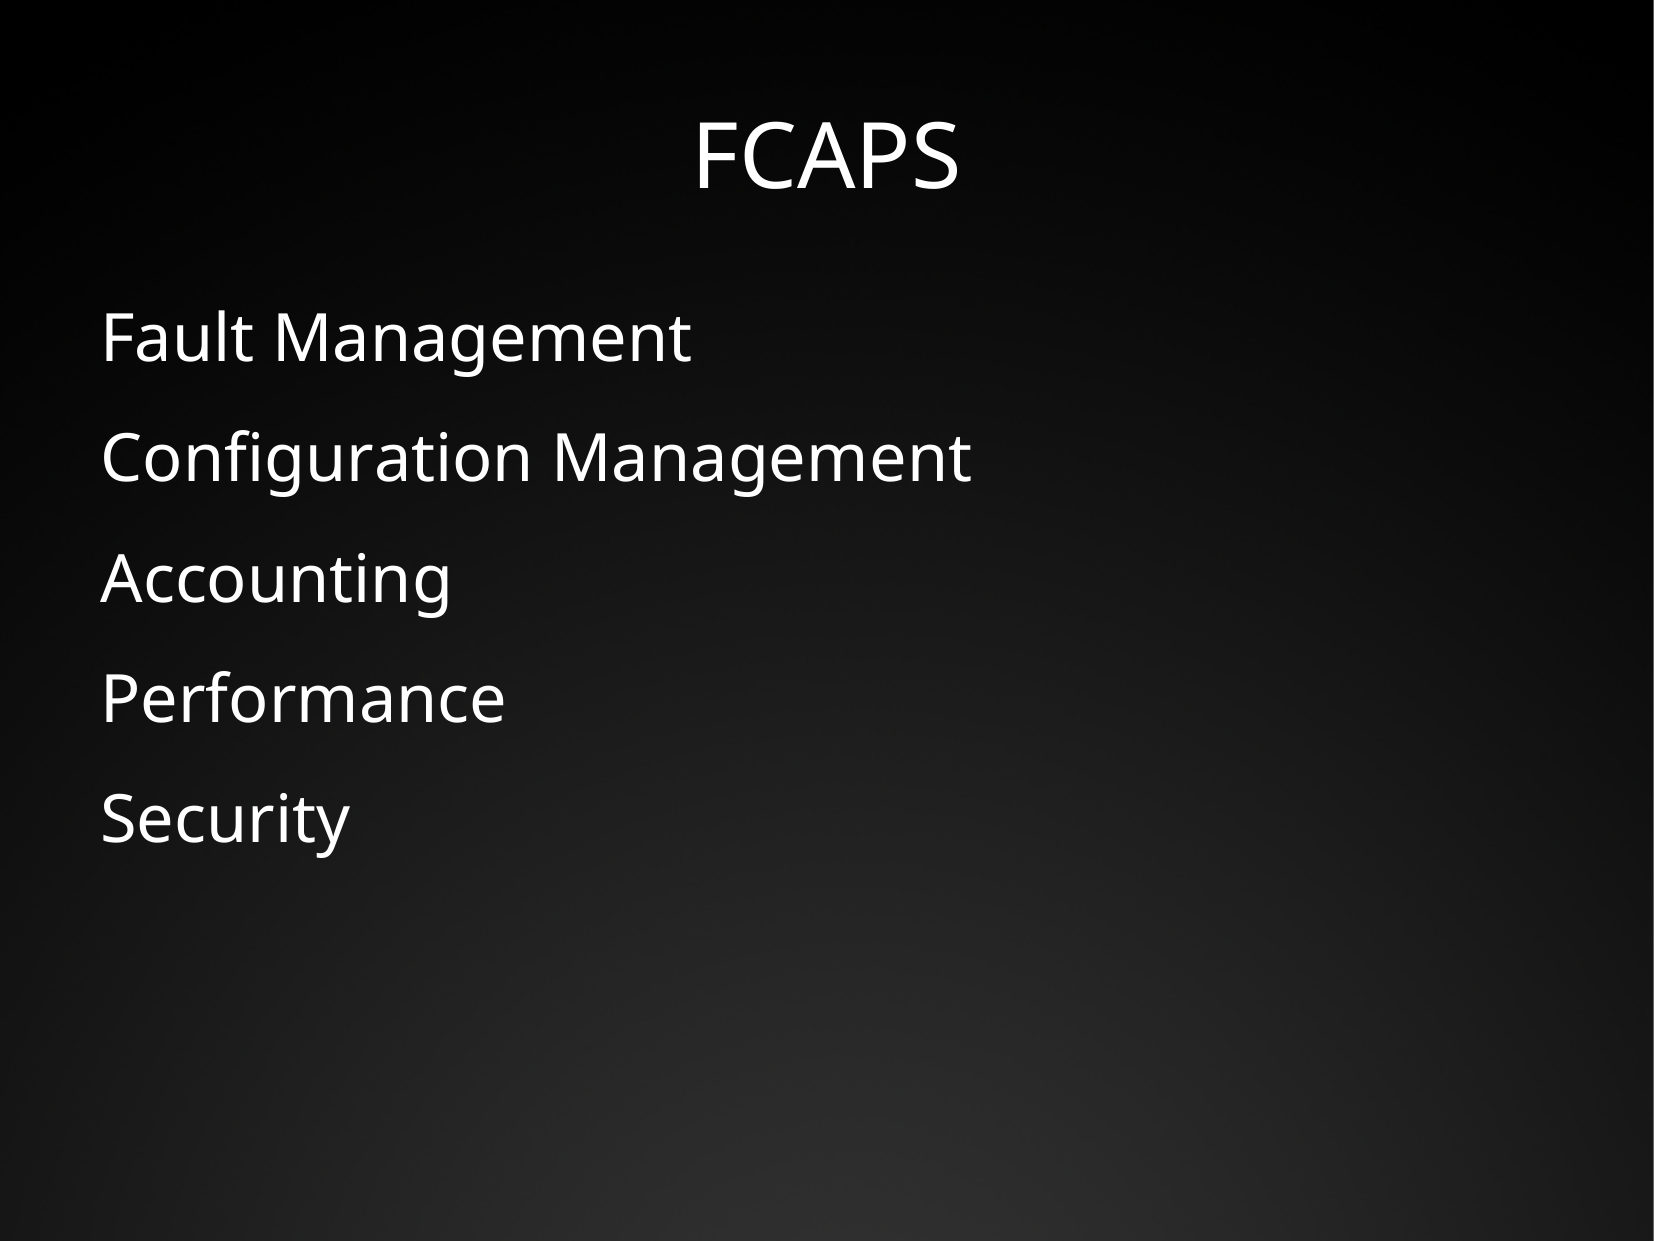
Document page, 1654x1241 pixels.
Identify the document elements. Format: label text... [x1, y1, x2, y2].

list Fault Management Configuration Management Accounting Performance Security [82, 290, 1571, 1109]
title FCAPS [82, 49, 1571, 257]
picture [0, 0, 1654, 1241]
